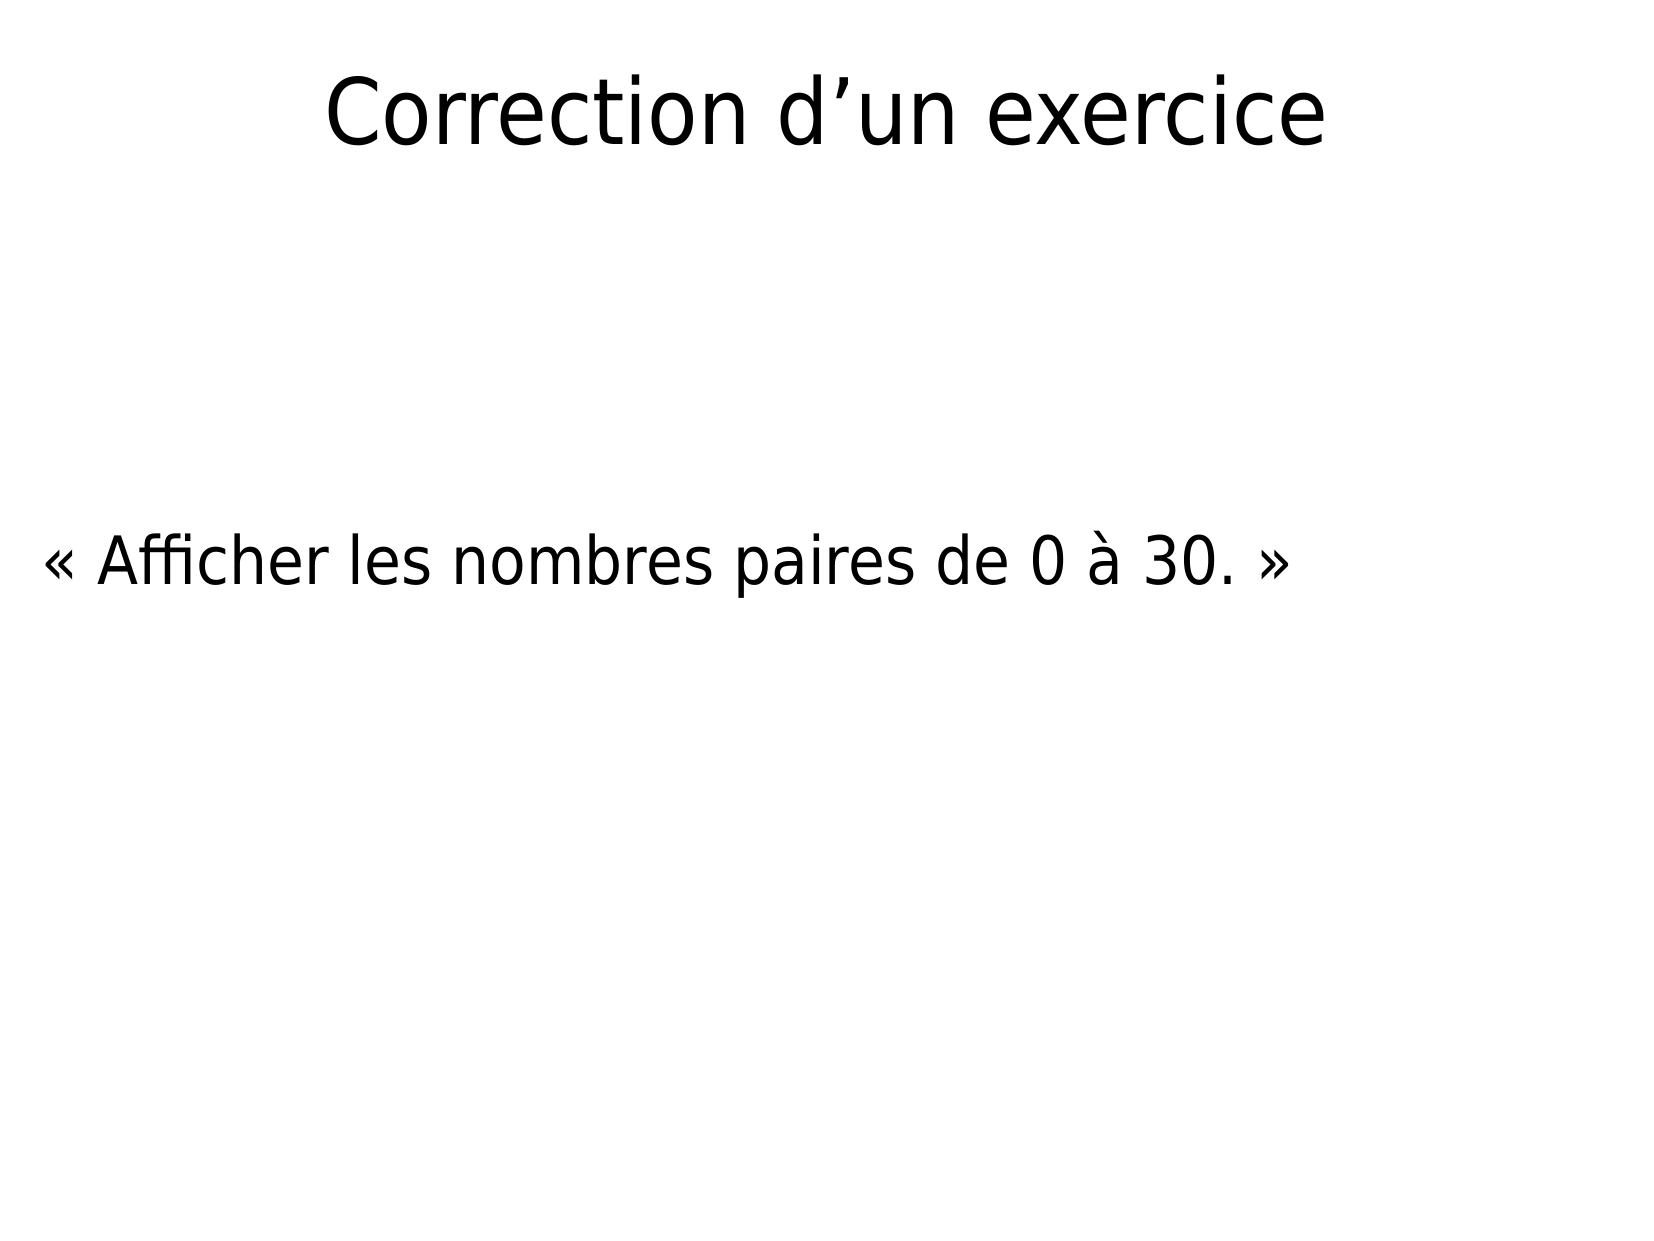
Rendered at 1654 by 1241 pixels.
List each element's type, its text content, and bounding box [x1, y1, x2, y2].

title « Afficher les nombres paires de 0 à 30. » [41, 133, 1613, 1223]
title Correction d’un exercice [41, 12, 1613, 133]
